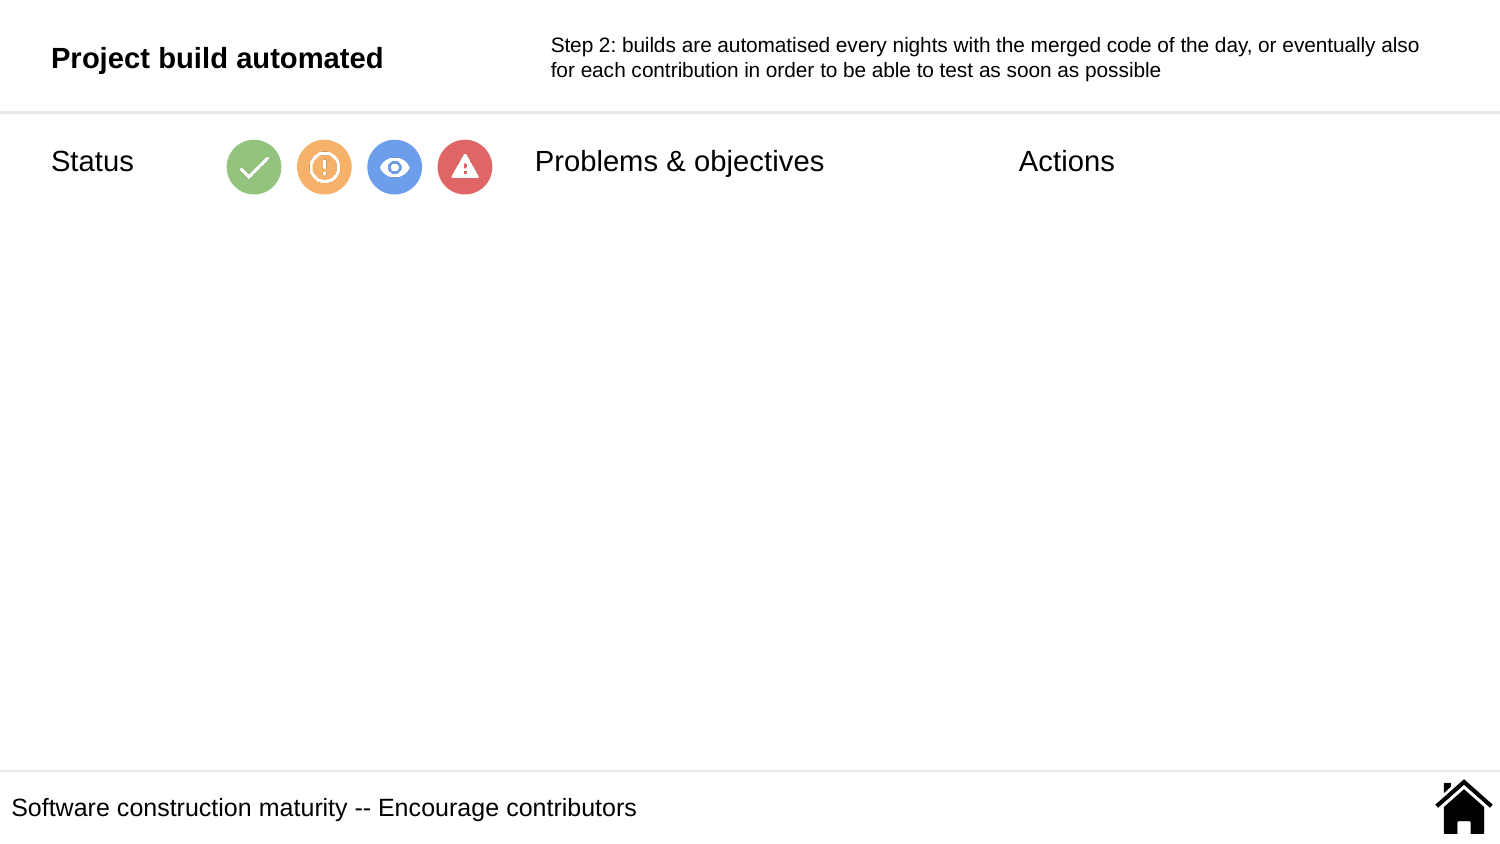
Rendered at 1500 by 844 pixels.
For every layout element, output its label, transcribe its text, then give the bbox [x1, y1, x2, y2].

text_box [367, 139, 423, 195]
text_box [296, 139, 352, 195]
list Actions [1007, 131, 1461, 770]
text_box [275, 149, 282, 185]
text_box [226, 149, 233, 185]
title Project build automated [39, 15, 524, 98]
picture [449, 149, 481, 182]
picture [233, 146, 275, 188]
text_box [236, 139, 272, 146]
picture [1435, 779, 1493, 834]
text_box [437, 139, 493, 195]
list Status [39, 131, 493, 769]
list Step 2: builds are automatised every nights with the merged code of the day, or eventually also for each contribution in order to be able to test as soon as possible [539, 15, 1461, 98]
picture [378, 152, 411, 184]
list Problems & objectives [523, 131, 977, 769]
list Software construction maturity -- Encourage contributors [0, 769, 1218, 844]
picture [306, 148, 343, 186]
text_box [236, 188, 272, 195]
